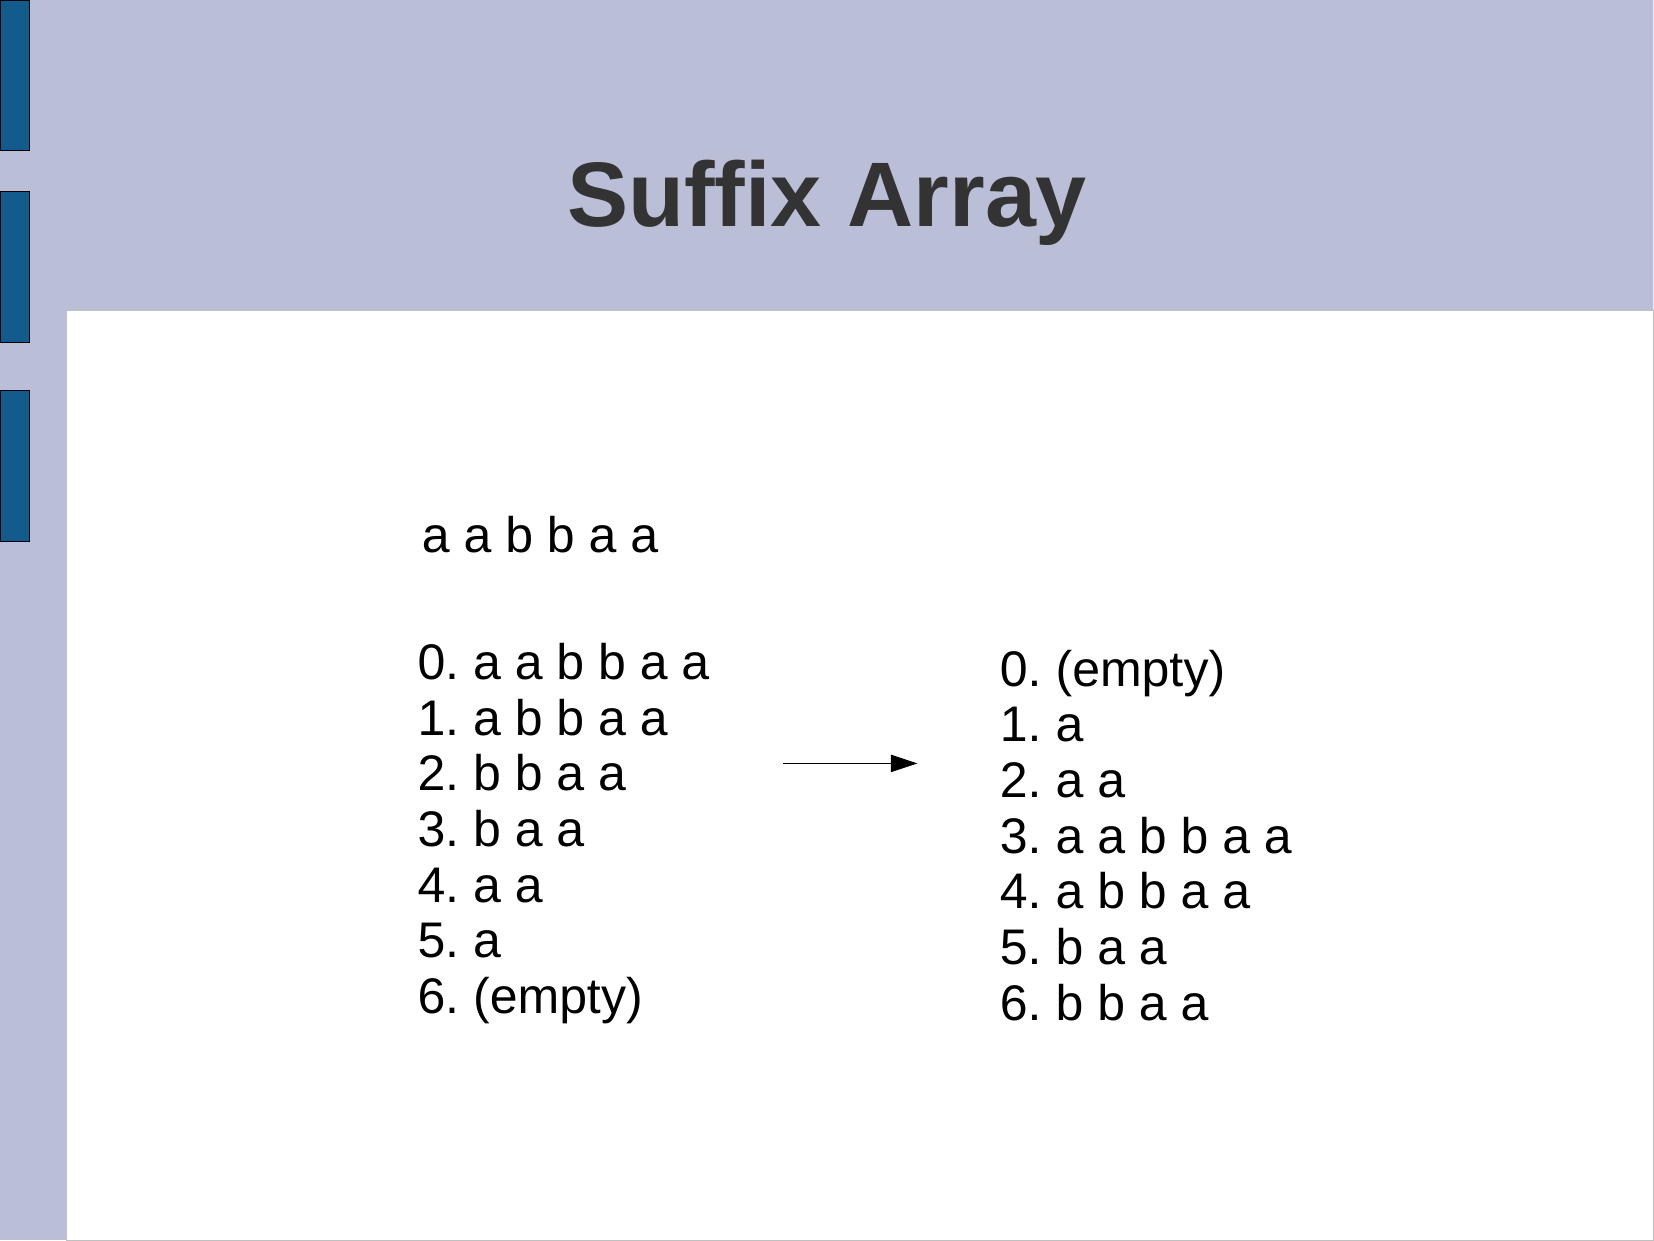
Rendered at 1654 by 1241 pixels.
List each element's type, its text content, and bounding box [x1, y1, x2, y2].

text_box 0. (empty) 1. a 2. a a 3. a a b b a a 4. a b b a a 5. b a a 6. b b a a [999, 640, 1293, 1032]
text_box 0. a a b b a a 1. a b b a a 2. b b a a 3. b a a 4. a a 5. a 6. (empty) [417, 633, 710, 1025]
title Suffix Array [121, 91, 1534, 299]
text_box a a b b a a [421, 506, 659, 563]
